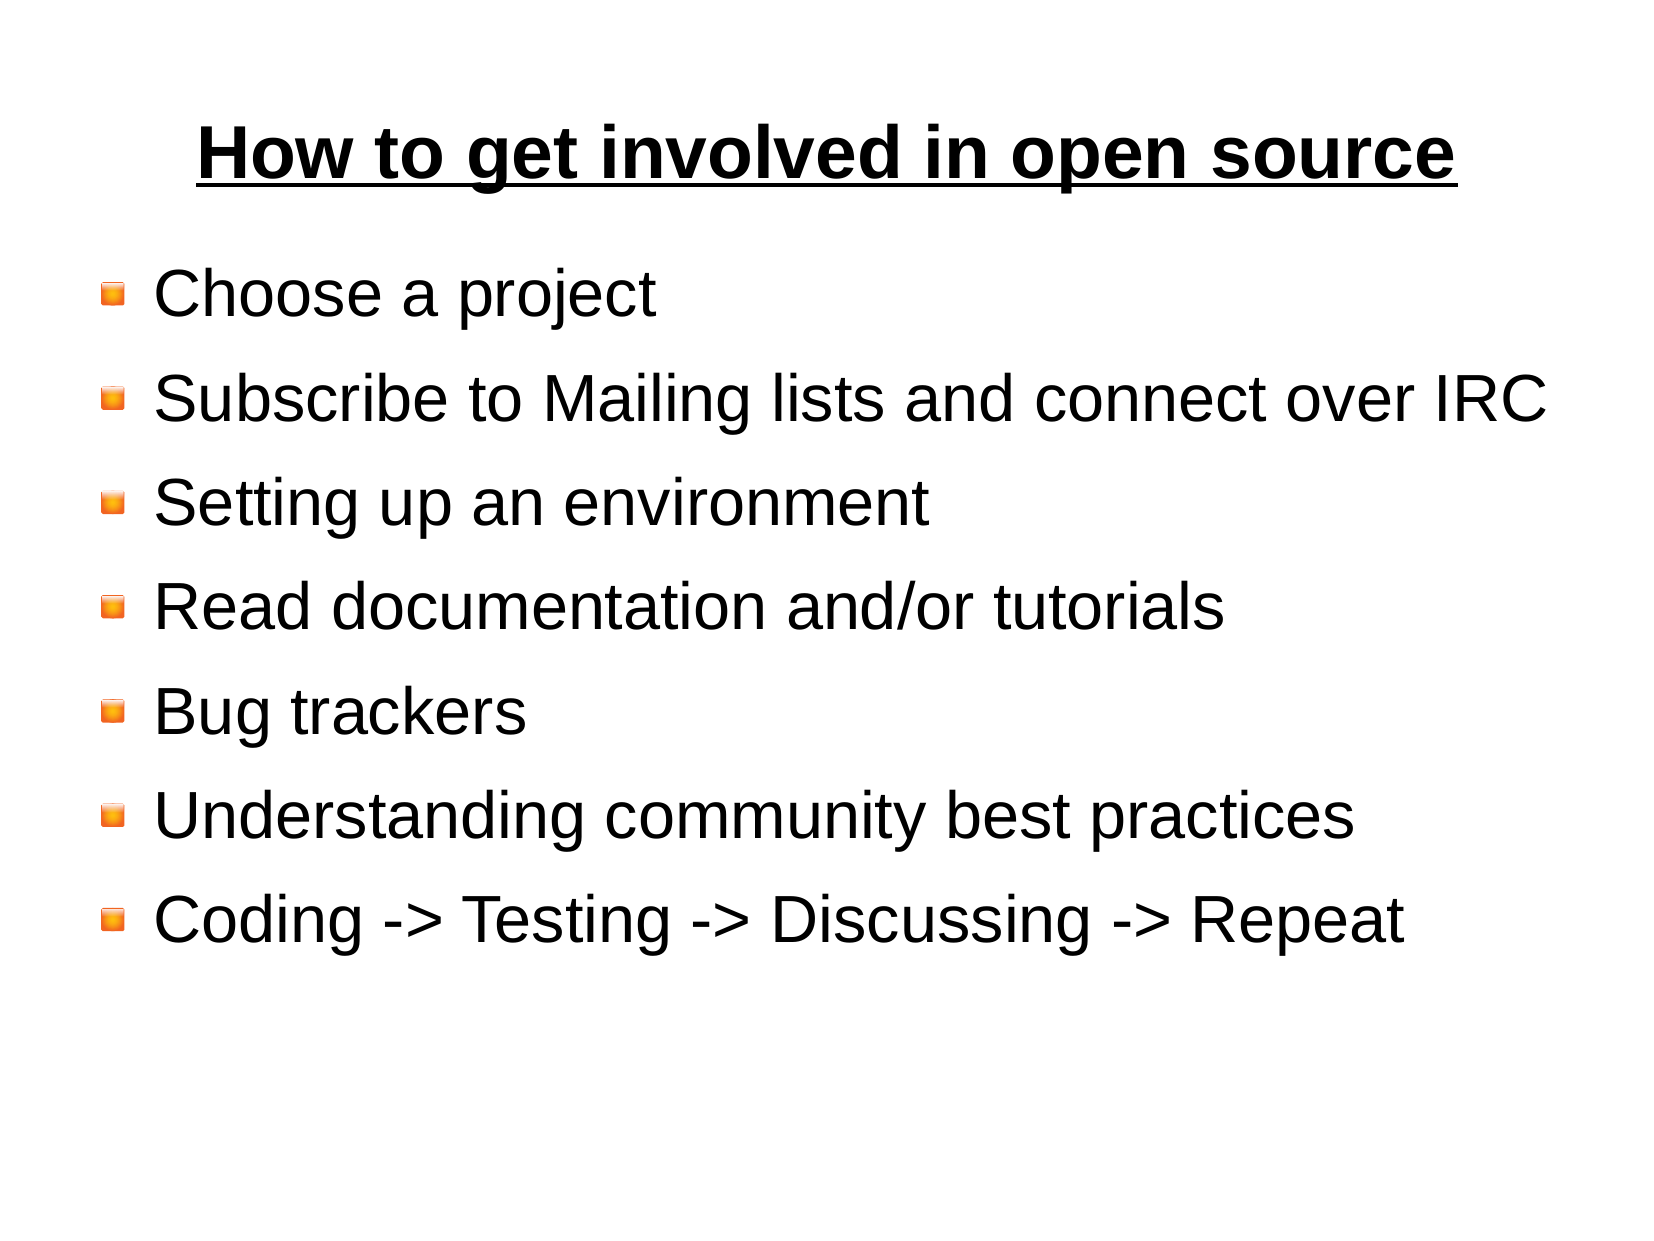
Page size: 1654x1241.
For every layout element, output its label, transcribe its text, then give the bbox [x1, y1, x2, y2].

list Choose a project Subscribe to Mailing lists and connect over IRC Setting up an environment Read documentation and/or tutorials Bug trackers Understanding community best practices Coding -> Testing -> Discussing -> Repeat [82, 256, 1571, 1182]
title How to get involved in open source [82, 49, 1571, 256]
